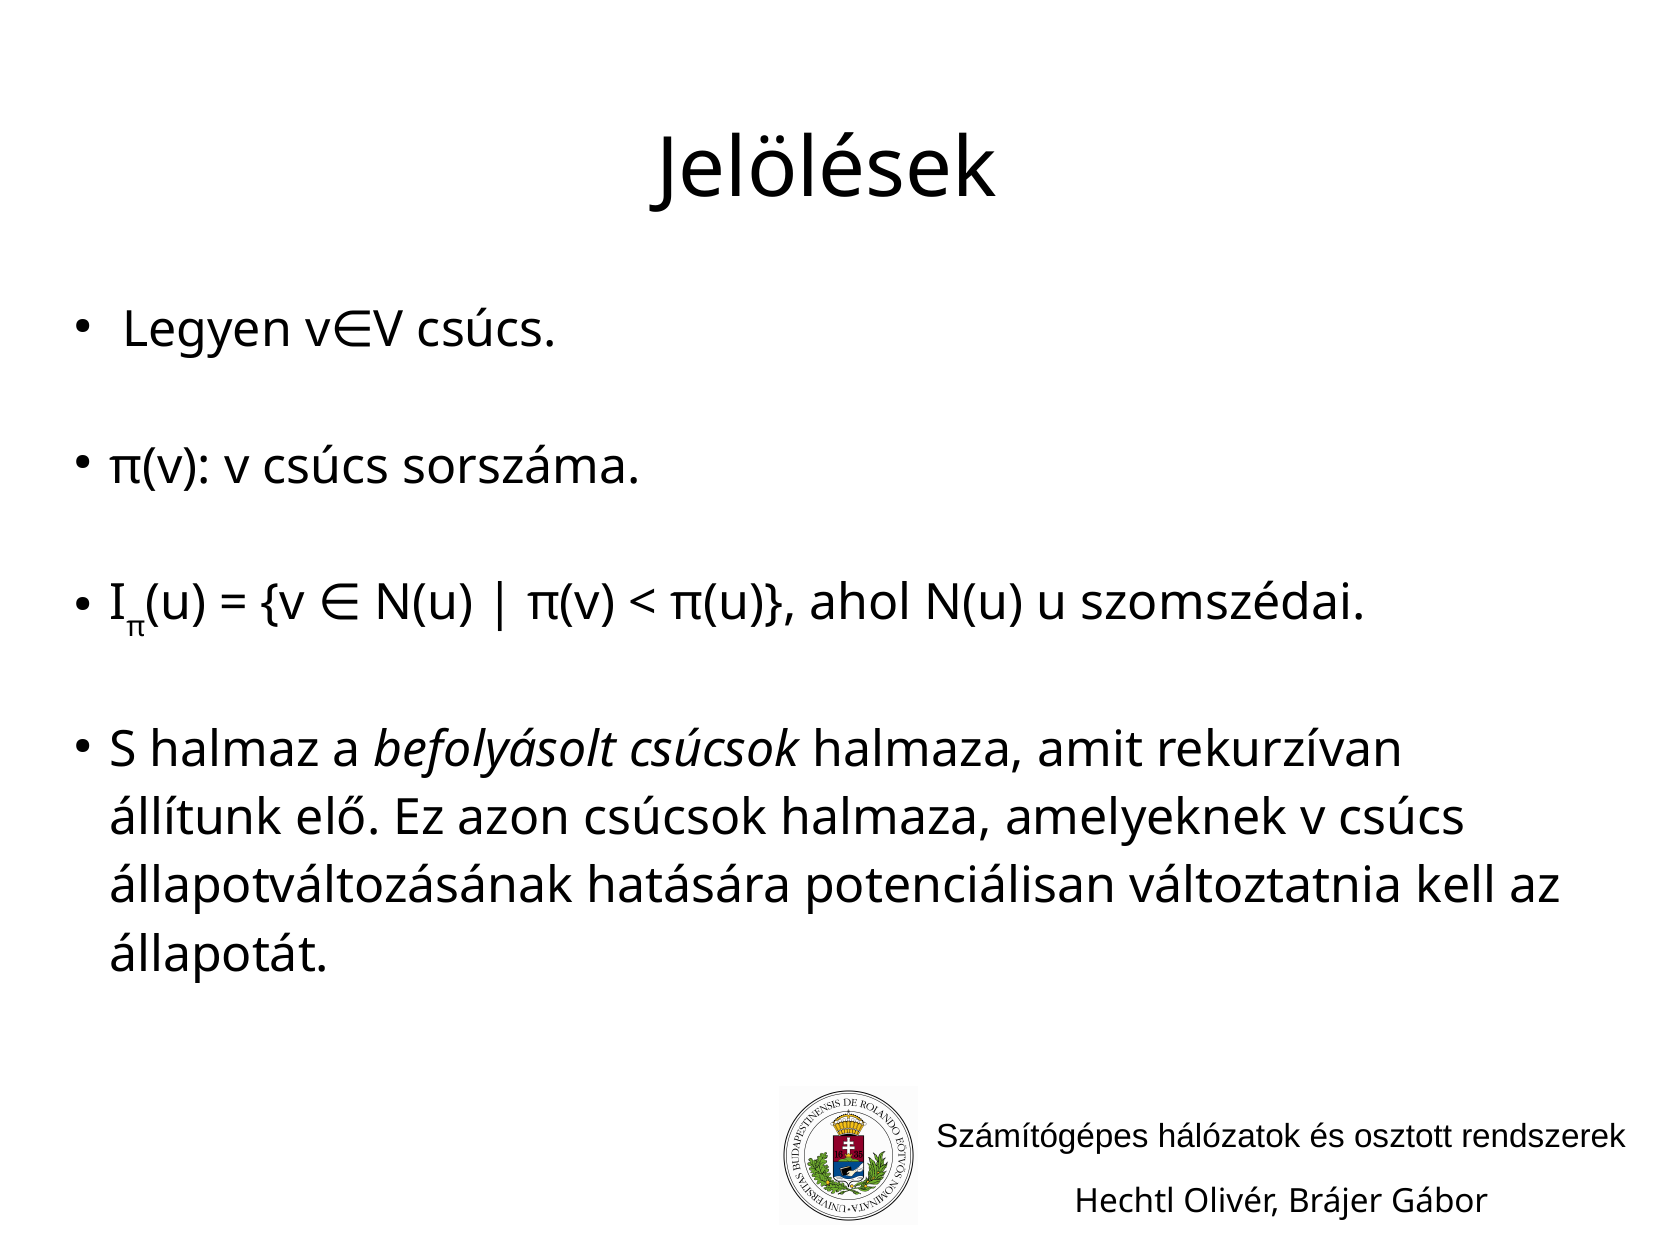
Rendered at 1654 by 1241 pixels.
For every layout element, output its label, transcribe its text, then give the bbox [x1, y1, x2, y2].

text_box Számítógépes hálózatok és osztott rendszerek [921, 1110, 1654, 1170]
title Jelölések [82, 82, 1571, 246]
text_box Legyen v∈V csúcs. π(v): v csúcs sorszáma. Iπ(u) = {v ∈ N(u) | π(v) < π(u)}, ahol N(u) u szomszédai. S halmaz a befolyásolt csúcsok halmaza, amit rekurzívan állítunk elő. Ez azon csúcsok halmaza, amelyeknek v csúcs állapotváltozásának hatására potenciálisan változtatnia kell az állapotát. [59, 285, 1583, 947]
text_box Hechtl Olivér, Brájer Gábor [944, 1169, 1619, 1223]
picture [779, 1086, 918, 1225]
